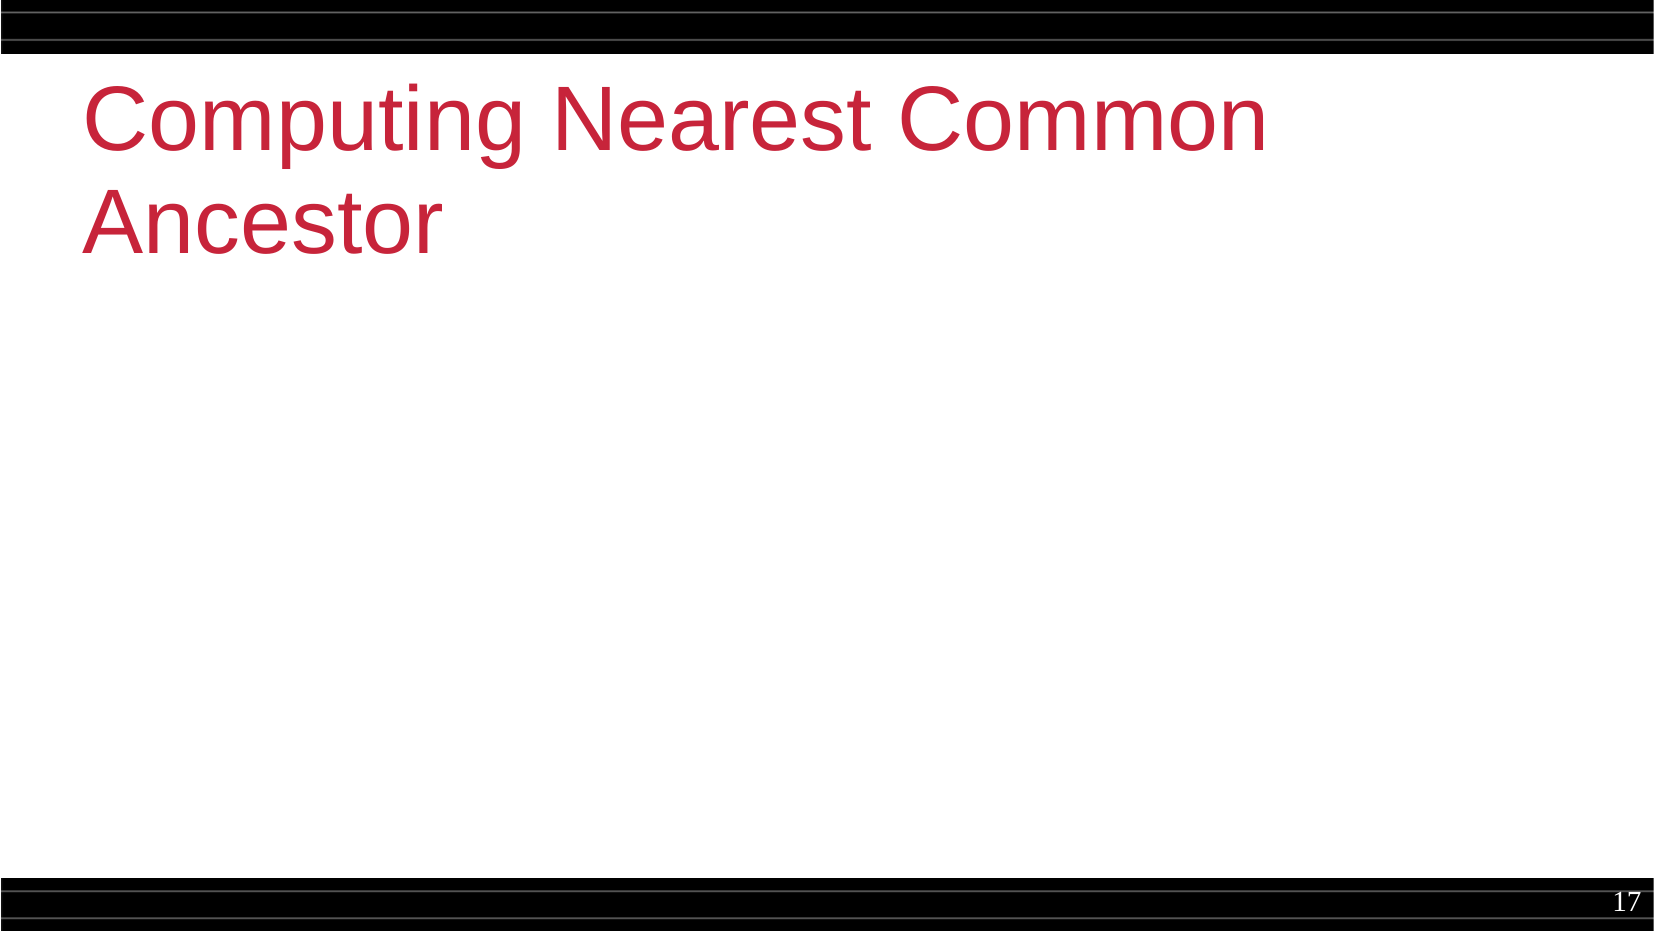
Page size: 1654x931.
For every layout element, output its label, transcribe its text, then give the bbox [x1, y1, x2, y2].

title Computing Nearest Common Ancestor [82, 67, 1571, 273]
picture [1, 0, 1654, 54]
picture [1, 878, 1654, 931]
